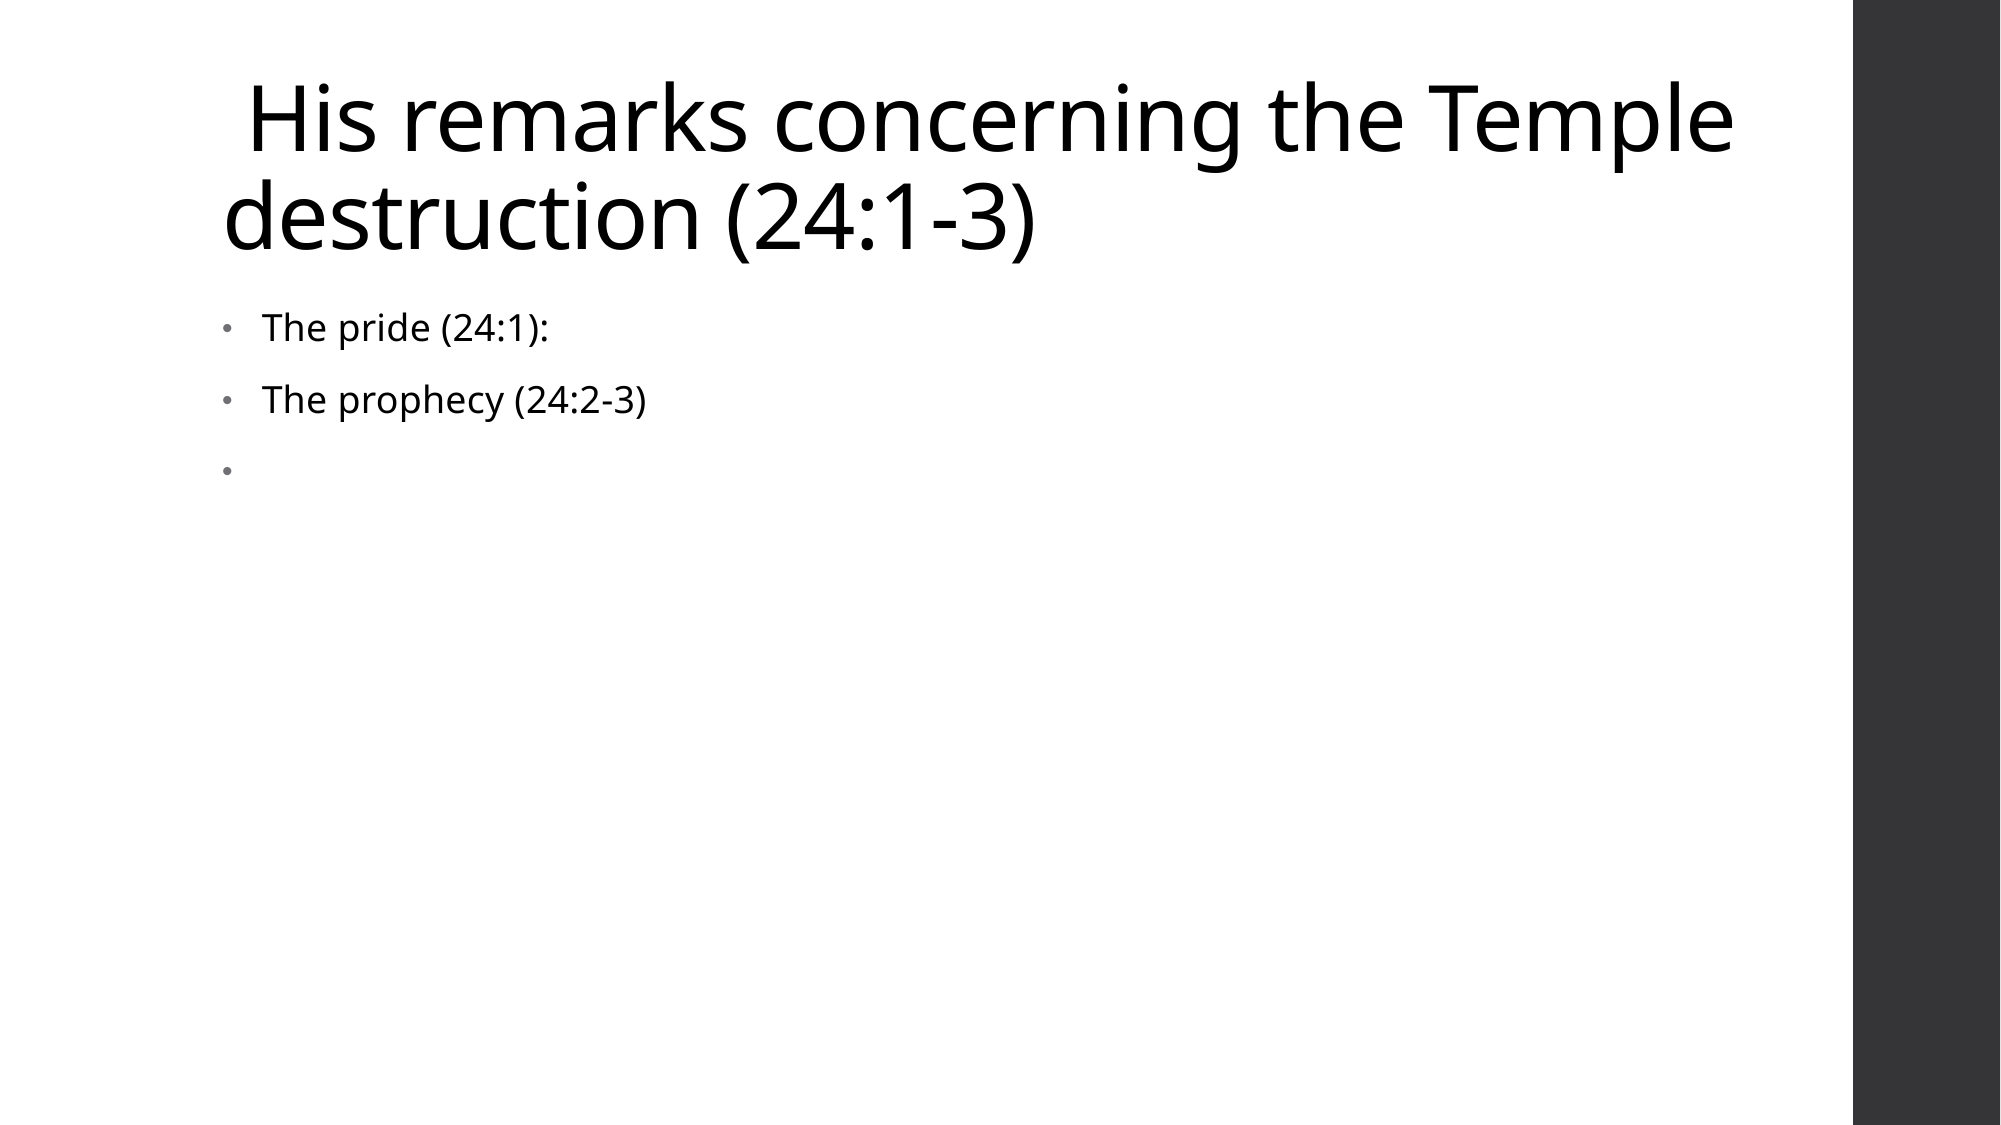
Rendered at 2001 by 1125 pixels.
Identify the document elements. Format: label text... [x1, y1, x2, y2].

list The pride (24:1): The prophecy (24:2-3) [206, 299, 1617, 1014]
title His remarks concerning the Temple destruction (24:1-3) [206, 60, 1797, 278]
